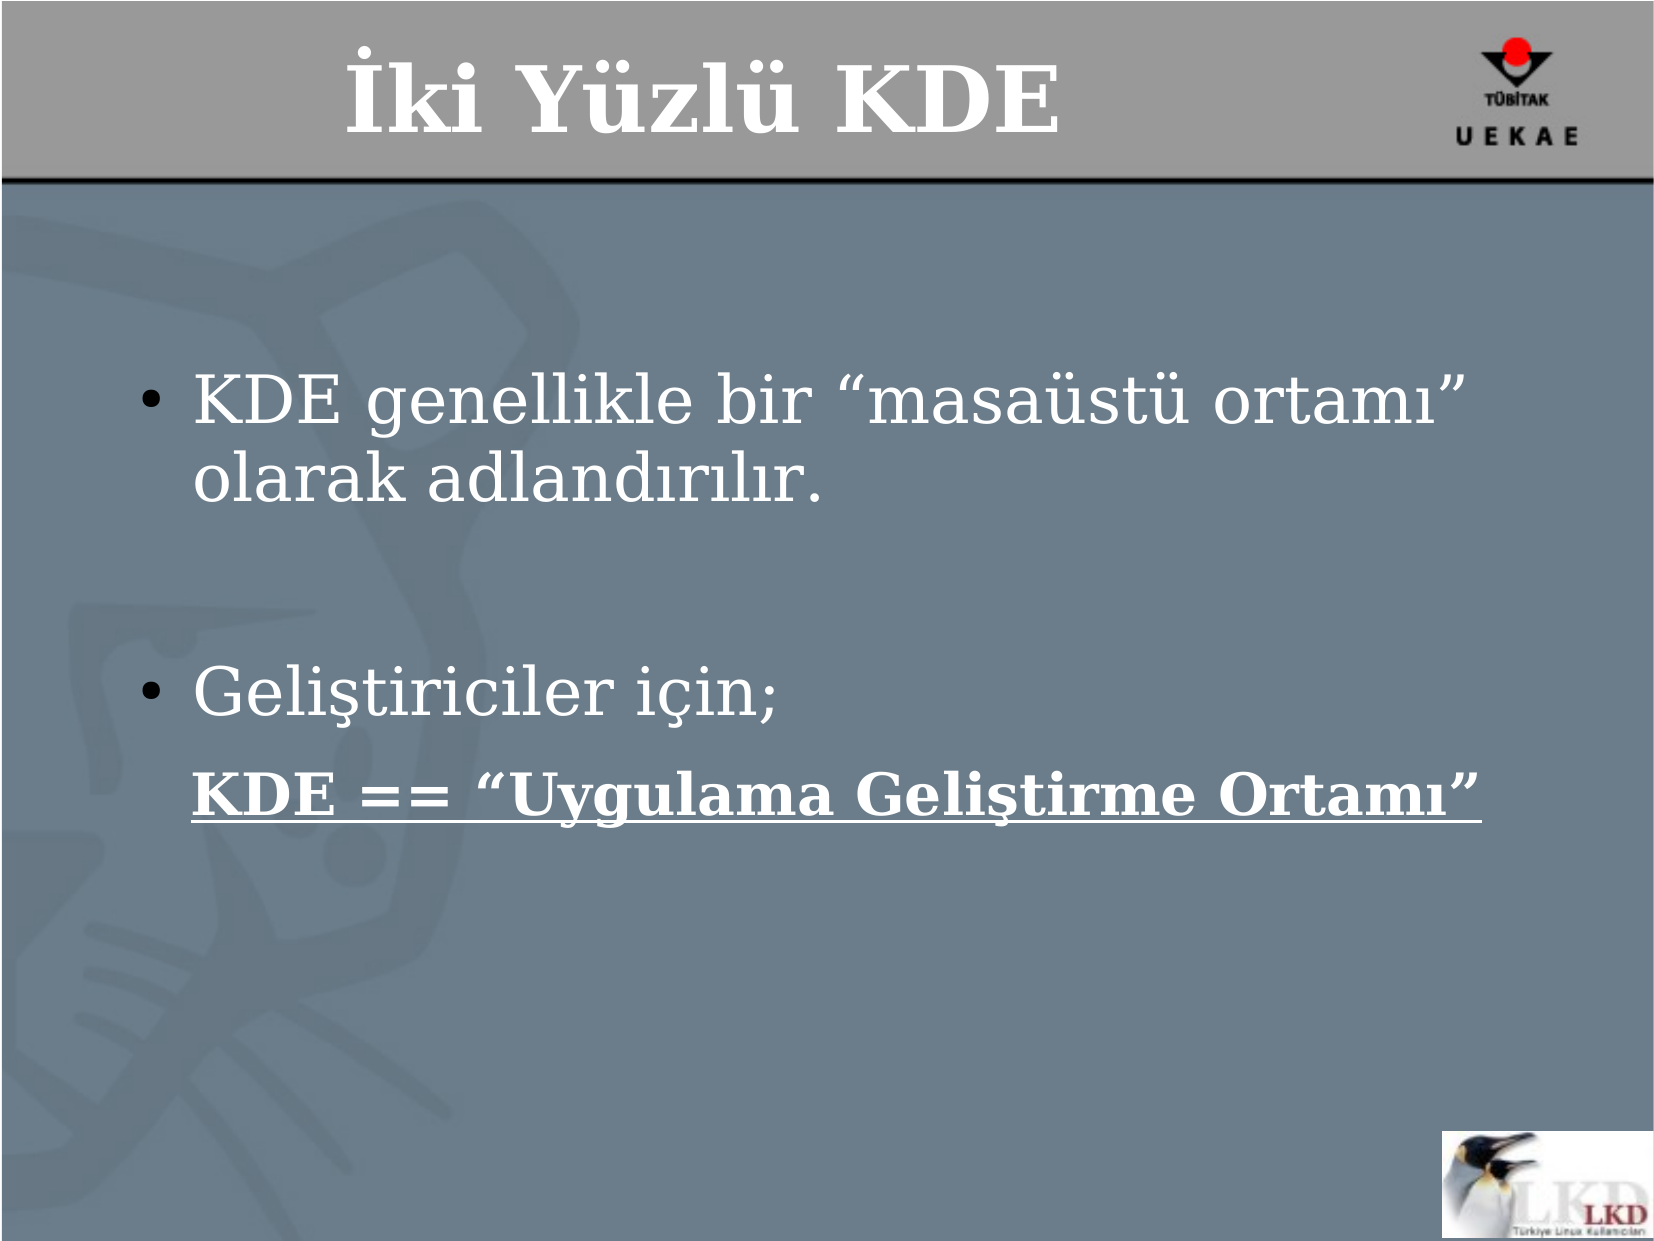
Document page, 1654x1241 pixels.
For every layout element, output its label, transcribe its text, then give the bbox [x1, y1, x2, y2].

title İki Yüzlü KDE [0, 0, 1410, 204]
picture [1, 1, 1654, 1241]
list KDE genellikle bir “masaüstü ortamı” olarak adlandırılır. Geliştiriciler için; KDE == “Uygulama Geliştirme Ortamı” [121, 361, 1534, 985]
